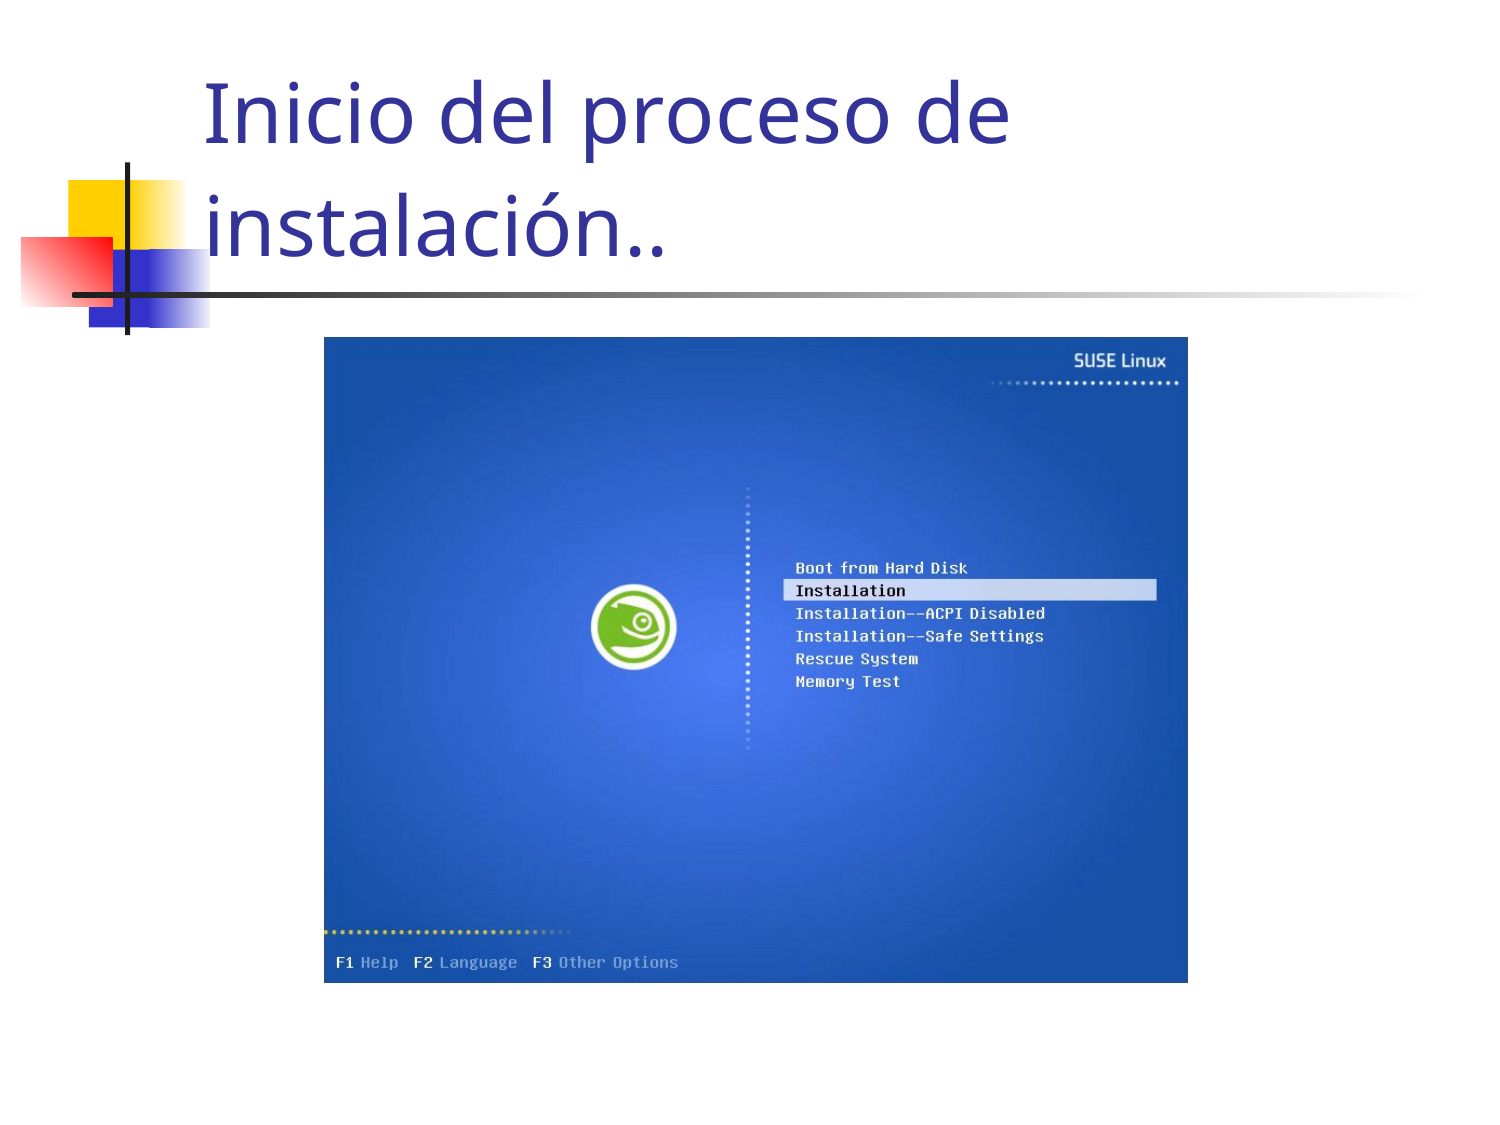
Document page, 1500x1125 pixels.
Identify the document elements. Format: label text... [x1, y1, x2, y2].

title Inicio del proceso de instalación.. [188, 101, 1468, 289]
picture [324, 337, 1188, 983]
